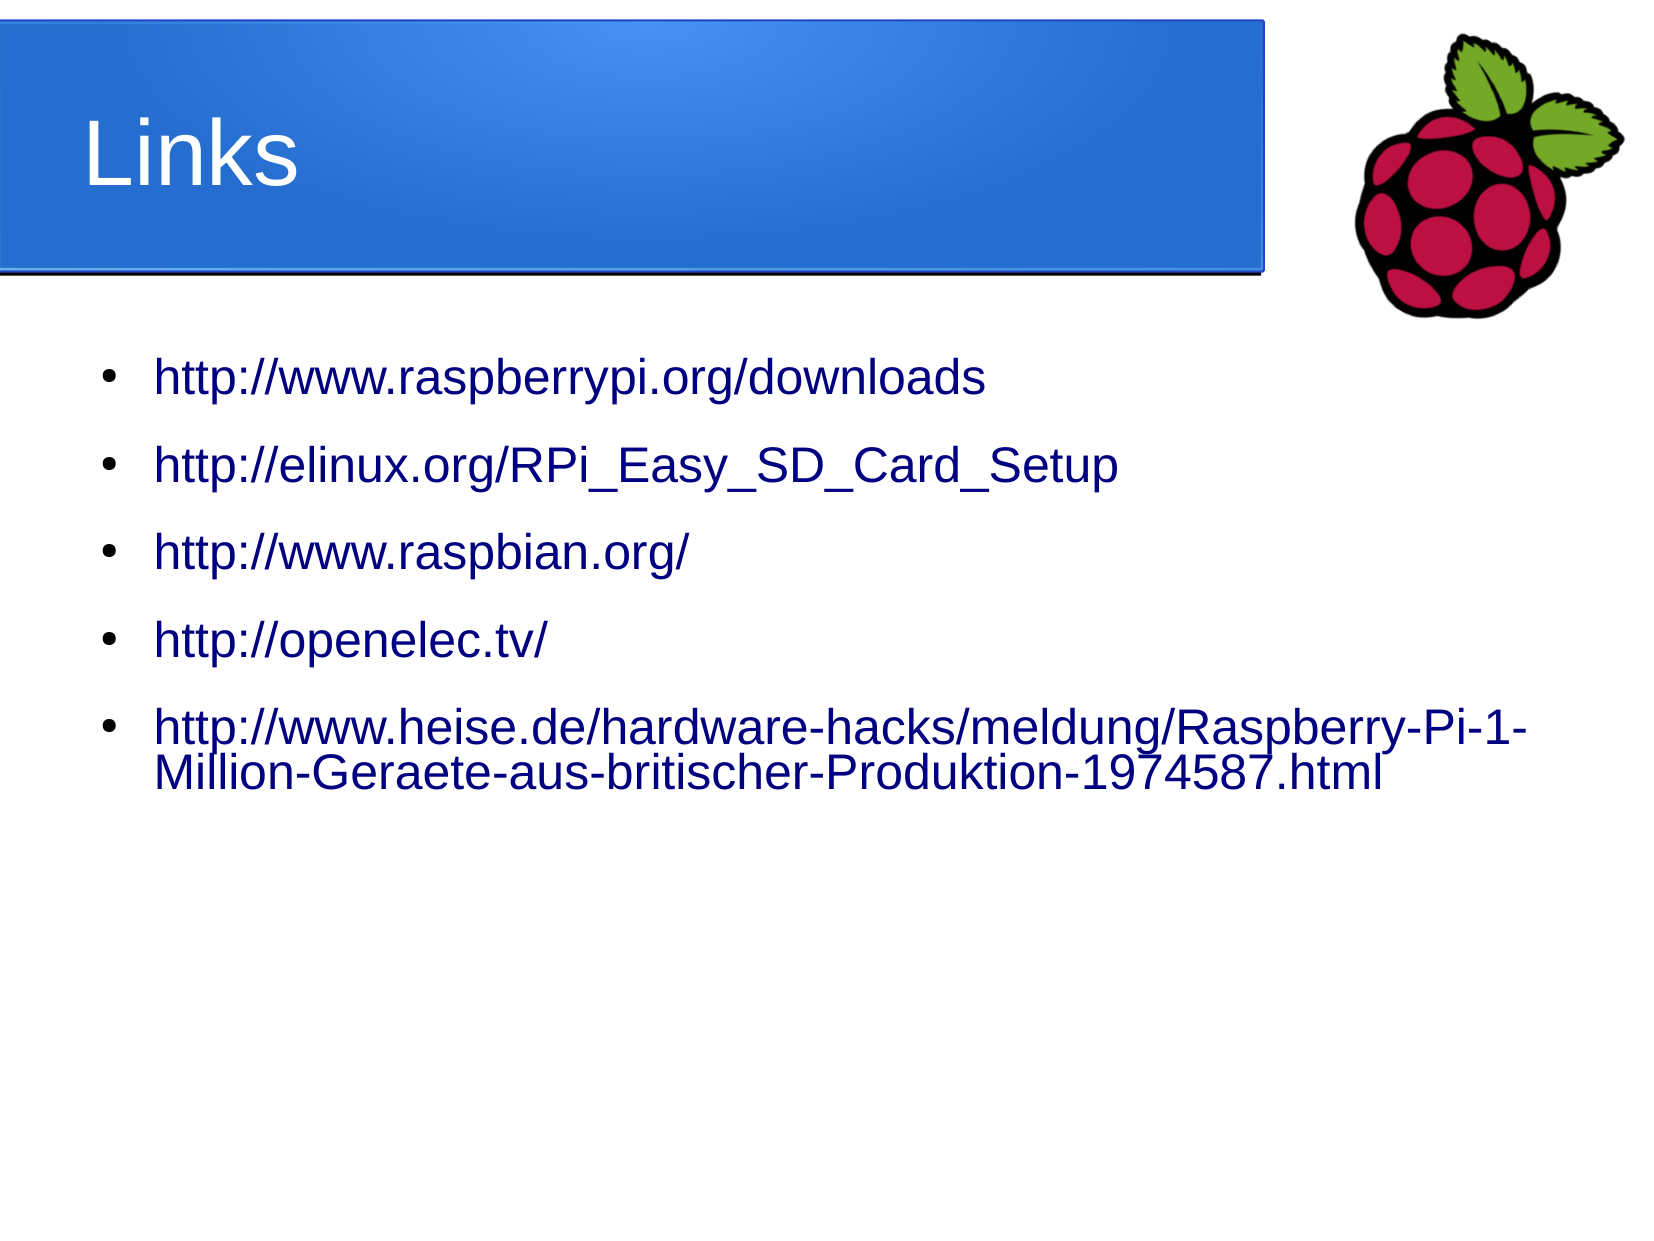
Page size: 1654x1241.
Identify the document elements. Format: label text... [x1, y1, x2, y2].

title Links [82, 49, 1250, 257]
picture [1305, 15, 1642, 370]
list http://www.raspberrypi.org/downloads http://elinux.org/RPi_Easy_SD_Card_Setup http://www.raspbian.org/ http://openelec.tv/ http://www.heise.de/hardware-hacks/meldung/Raspberry-Pi-1-Million-Geraete-aus-britischer-Produktion-1974587.html [82, 349, 1538, 1069]
